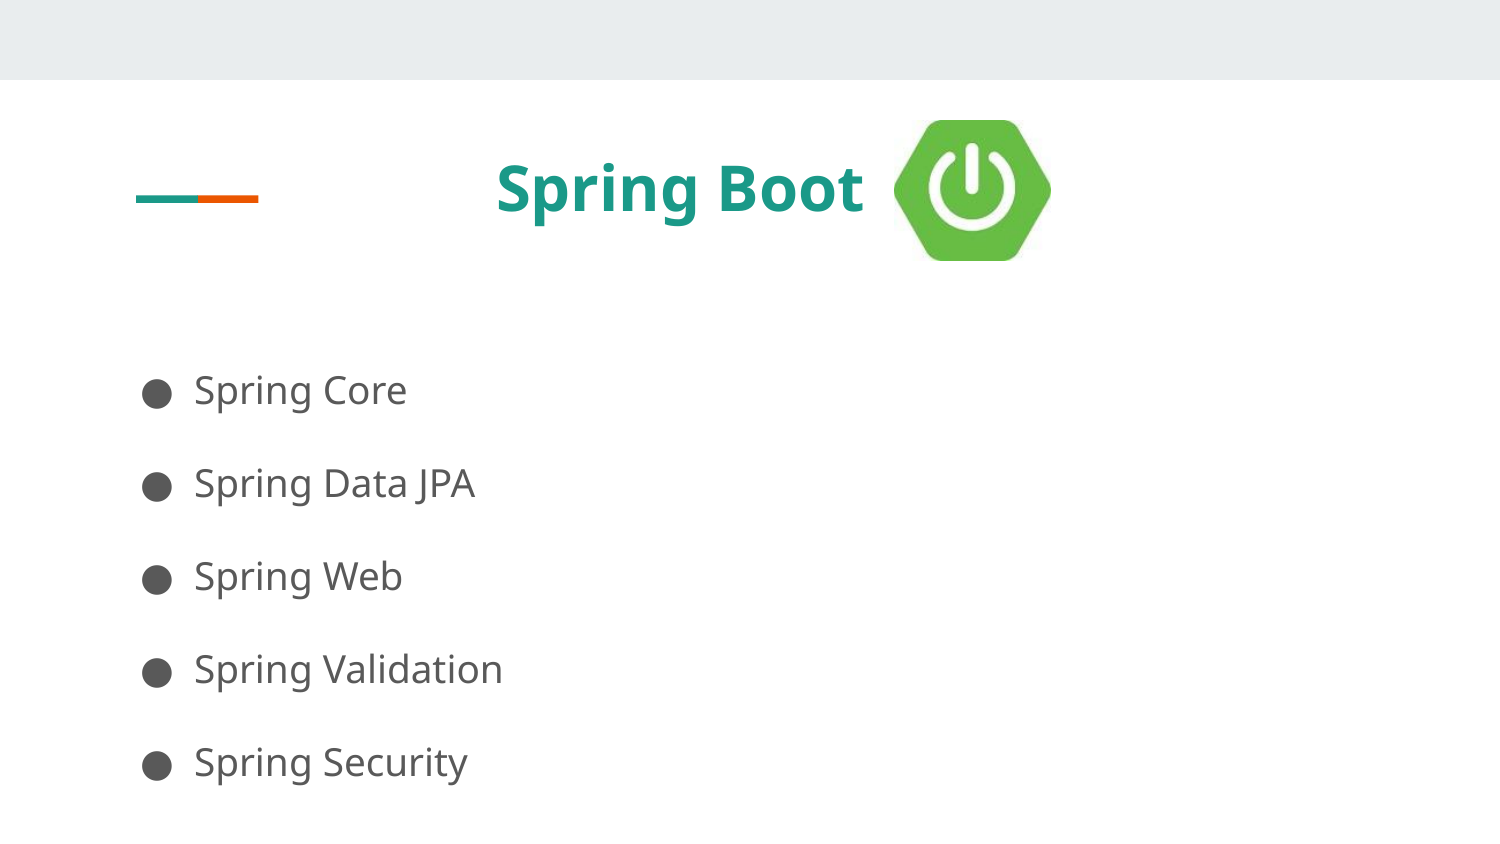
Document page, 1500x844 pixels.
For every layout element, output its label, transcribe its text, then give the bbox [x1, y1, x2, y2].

list Spring Core Spring Data JPA Spring Web Spring Validation Spring Security [109, 304, 1488, 801]
title Spring Boot [481, 132, 894, 221]
picture [894, 120, 1051, 261]
